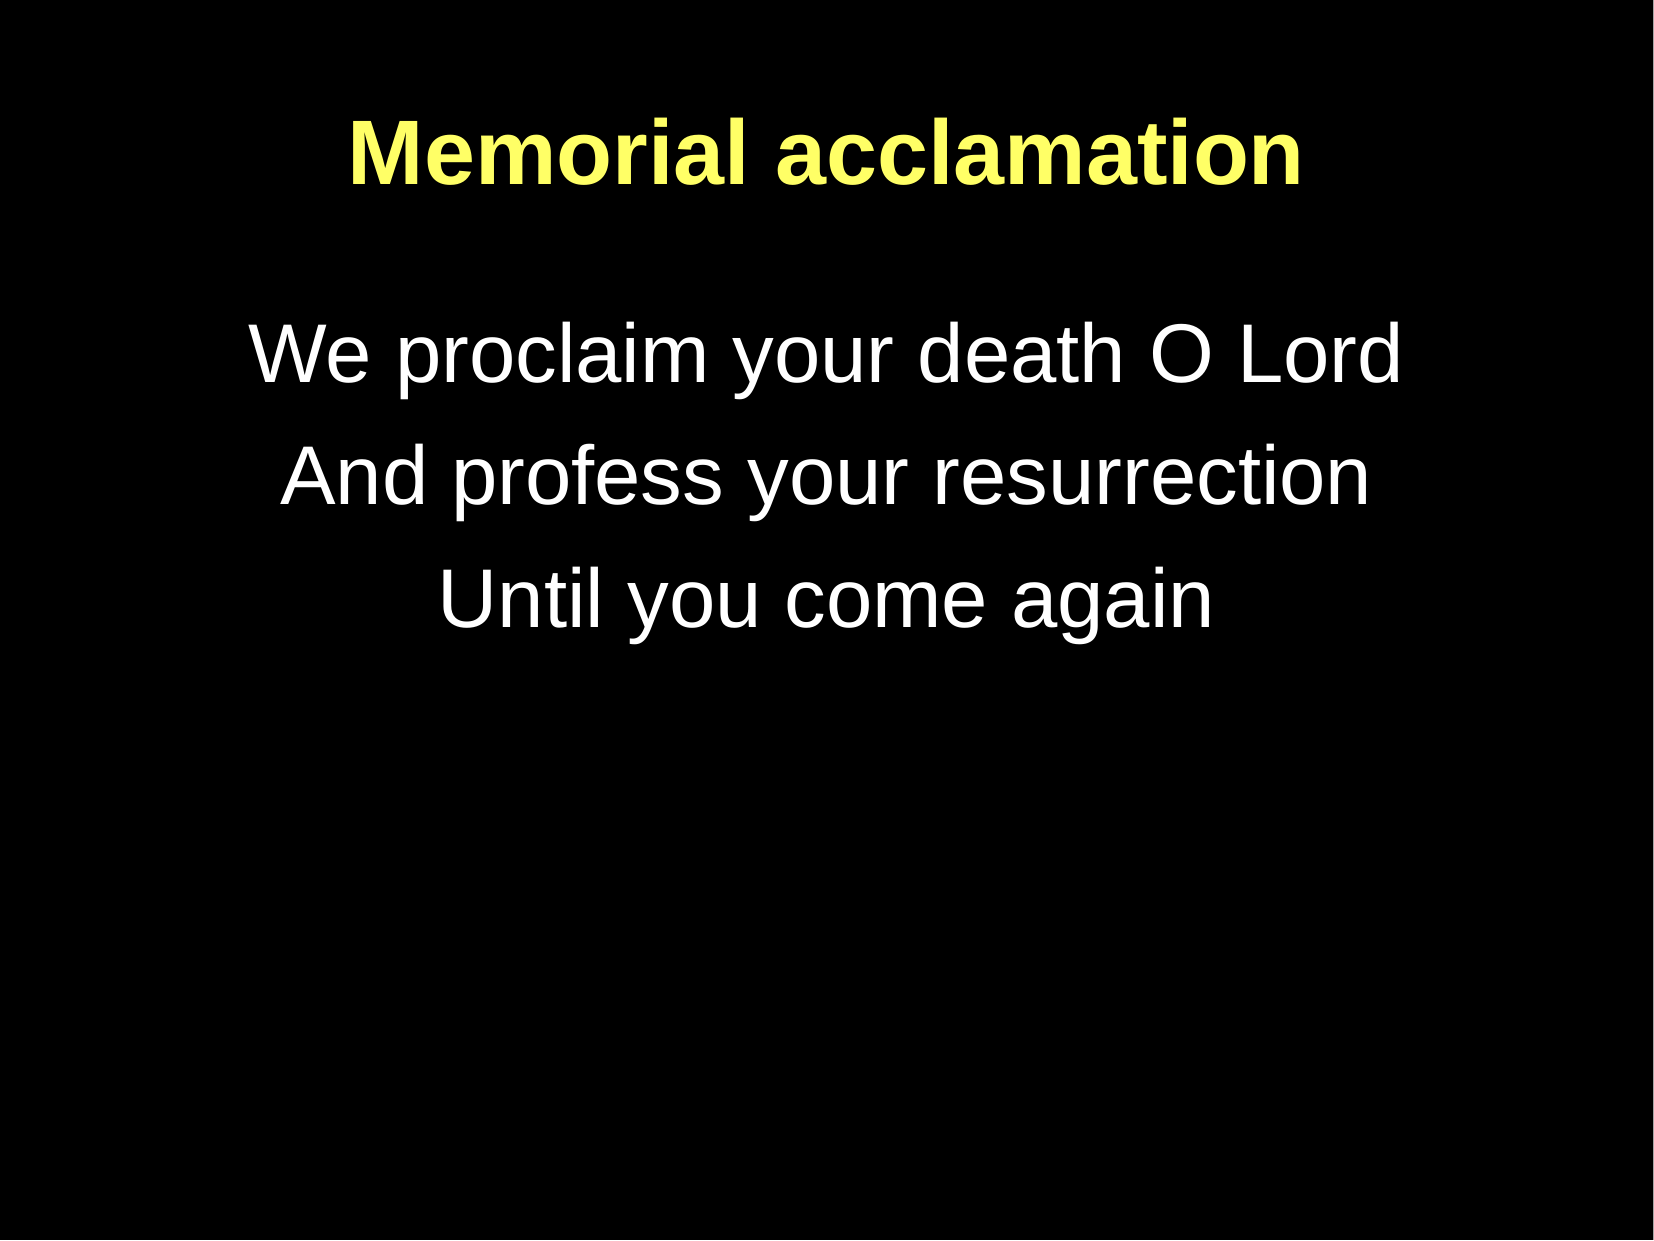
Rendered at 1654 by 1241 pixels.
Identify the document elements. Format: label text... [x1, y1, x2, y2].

title Memorial acclamation [82, 49, 1571, 257]
list We proclaim your death O Lord And profess your resurrection Until you come again [0, 307, 1654, 1229]
